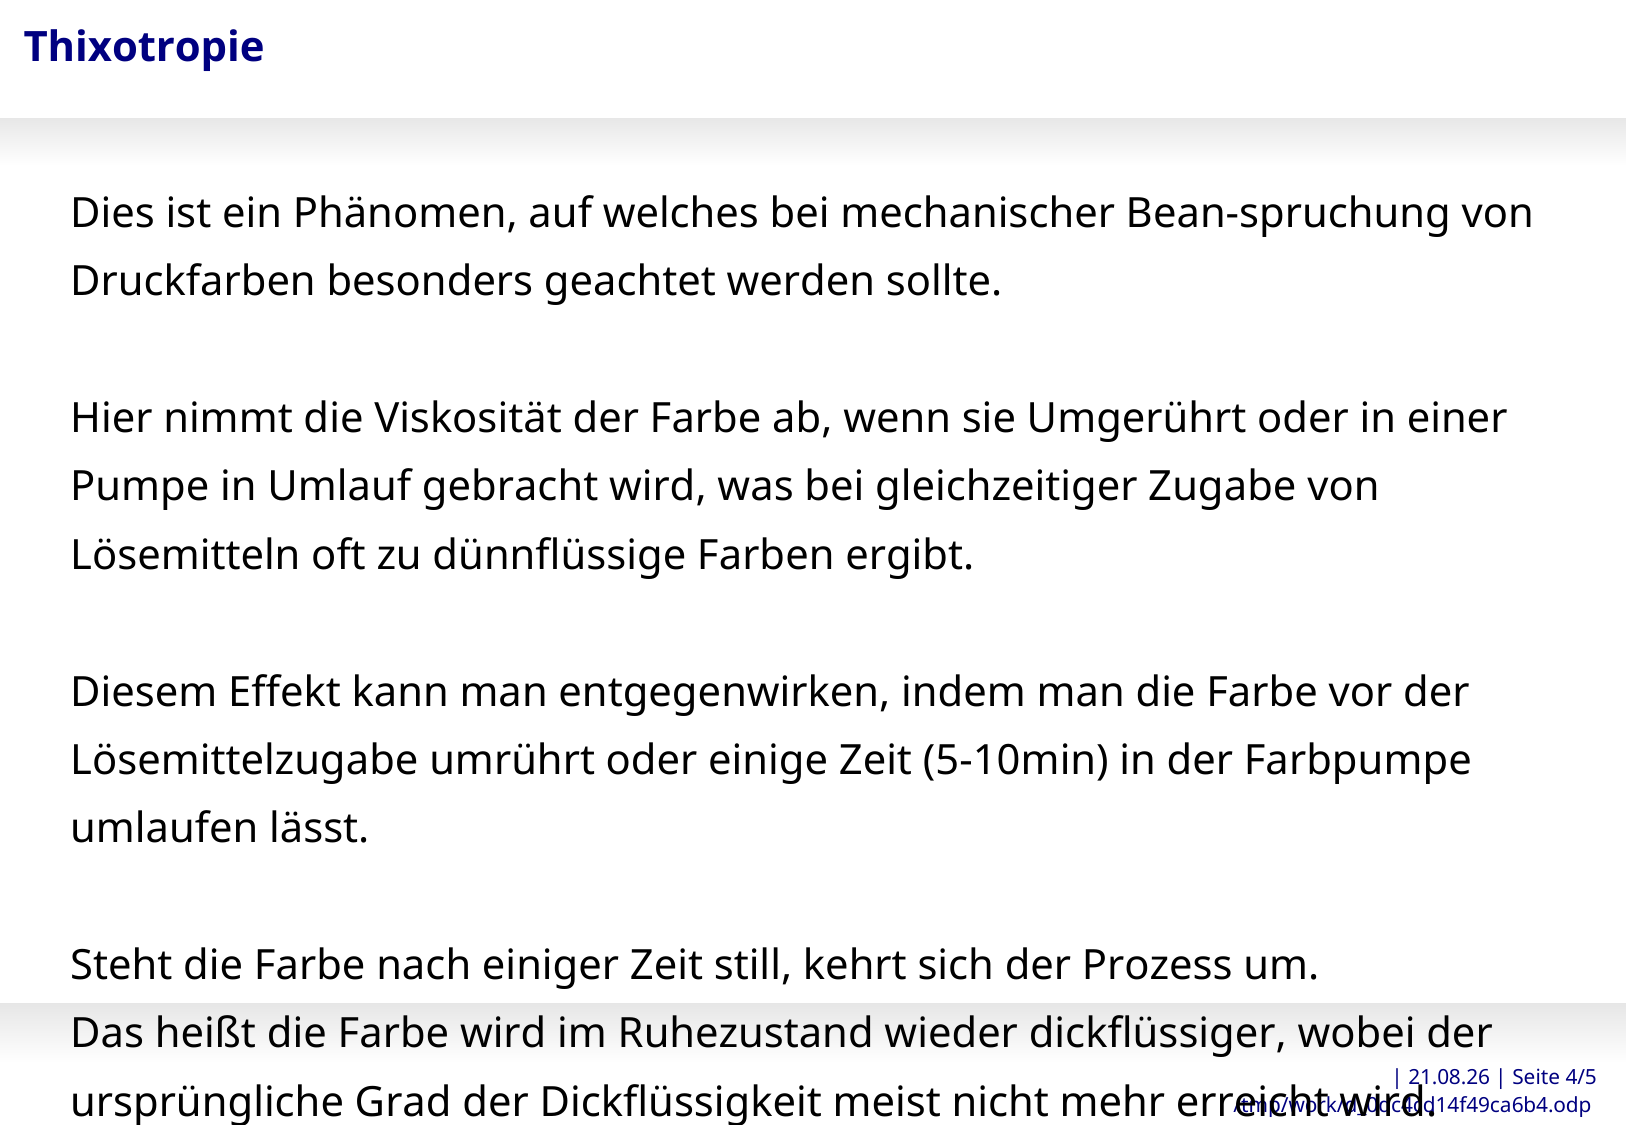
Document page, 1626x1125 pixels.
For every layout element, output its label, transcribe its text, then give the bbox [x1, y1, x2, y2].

list Dies ist ein Phänomen, auf welches bei mechanischer Bean-spruchung von Druckfarben besonders geachtet werden sollte. Hier nimmt die Viskosität der Farbe ab, wenn sie Umgerührt oder in einer Pumpe in Umlauf gebracht wird, was bei gleichzeitiger Zugabe von Lösemitteln oft zu dünnflüssige Farben ergibt. Diesem Effekt kann man entgegenwirken, indem man die Farbe vor der Lösemittelzugabe umrührt oder einige Zeit (5-10min) in der Farbpumpe umlaufen lässt. Steht die Farbe nach einiger Zeit still, kehrt sich der Prozess um. Das heißt die Farbe wird im Ruhezustand wieder dickflüssiger, wobei der ursprüngliche Grad der Dickflüssigkeit meist nicht mehr erreicht wird. [23, 171, 1588, 1002]
title Thixotropie [23, 5, 1600, 154]
